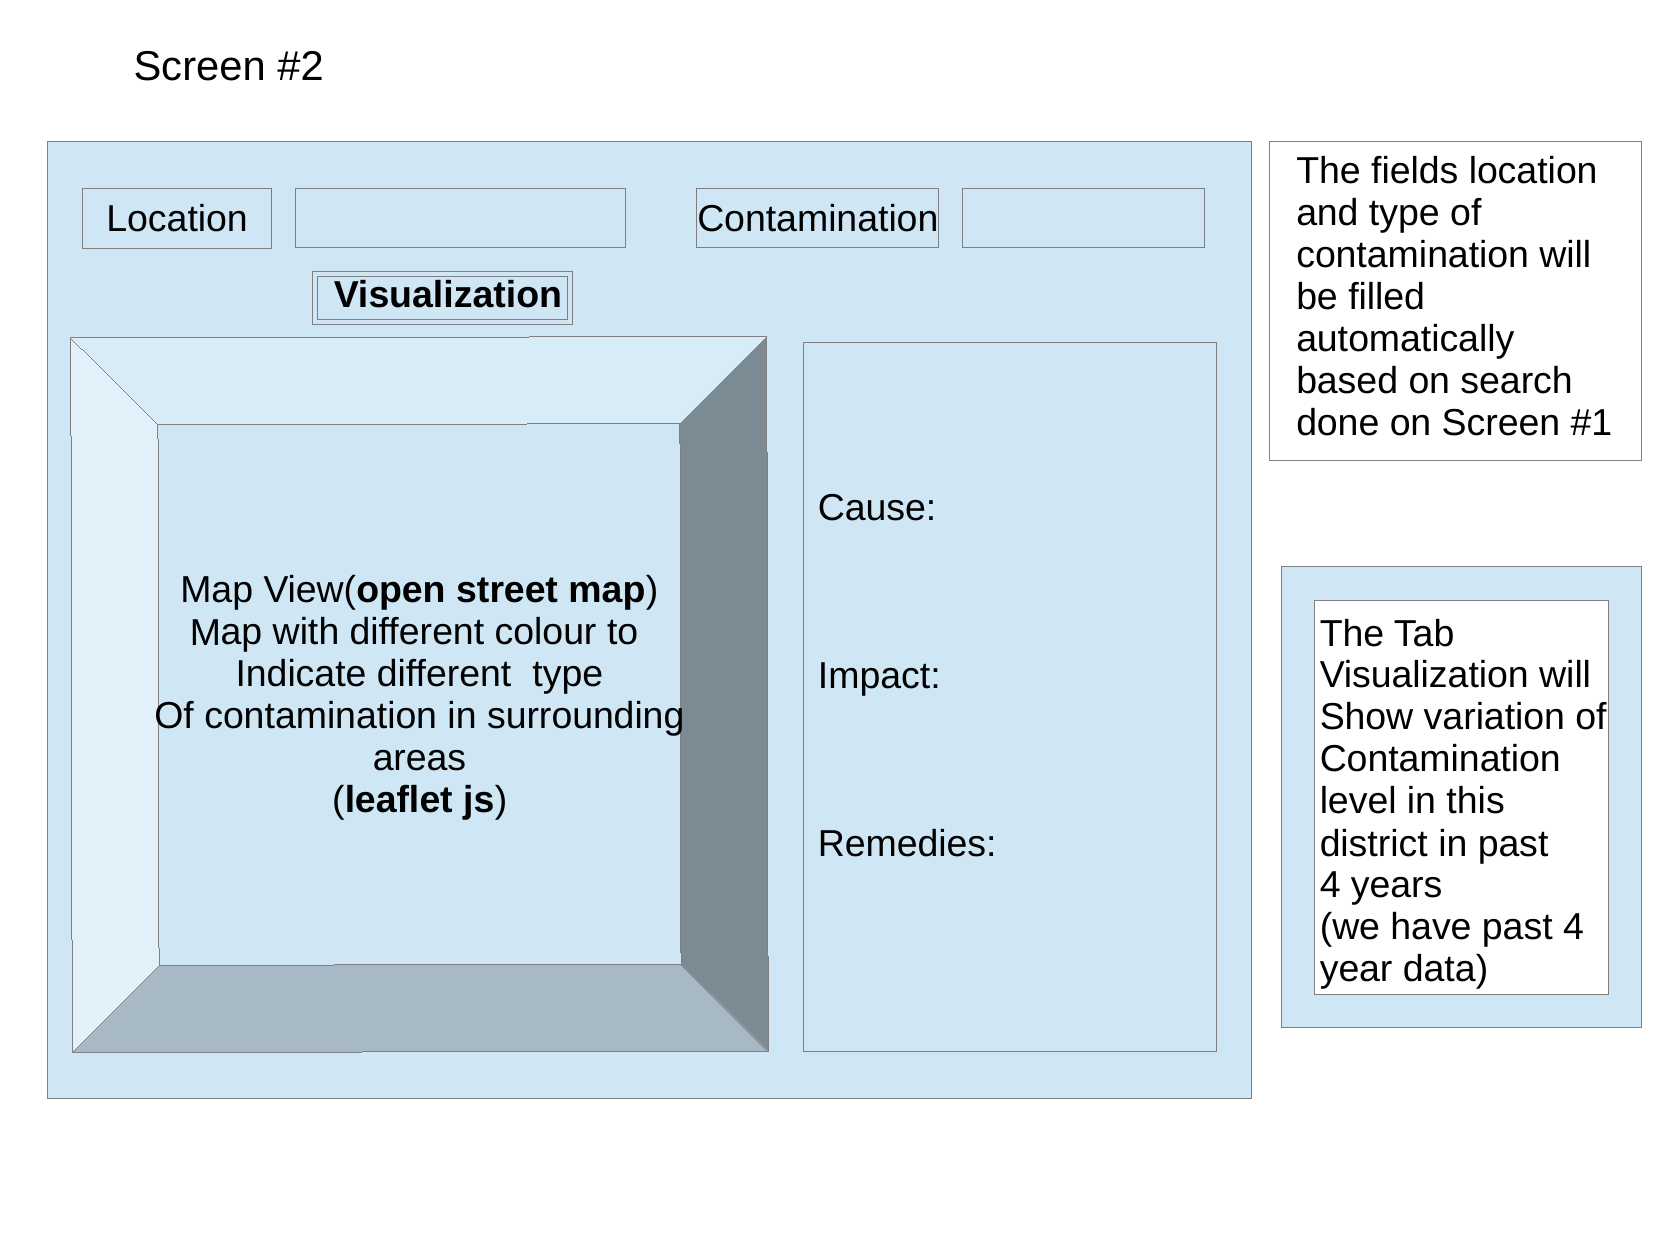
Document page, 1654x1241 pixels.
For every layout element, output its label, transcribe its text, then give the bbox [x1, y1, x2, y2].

text_box The Tab Visualization will Show variation of Contamination level in this district in past 4 years (we have past 4 year data) [1305, 604, 1633, 998]
text_box [47, 141, 1252, 1099]
text_box Visualization [318, 277, 567, 319]
text_box [1281, 566, 1642, 1028]
text_box Screen #2 [118, 35, 1099, 119]
text_box Cause: Impact: Remedies: [803, 342, 1217, 1052]
text_box Contamination [696, 188, 939, 248]
text_box Location [82, 188, 272, 249]
text_box The fields location and type of contamination will be filled automatically based on search done on Screen #1 [1281, 142, 1636, 460]
text_box Map View(open street map) Map with different colour to Indicate different type Of contamination in surrounding areas (leaflet js) [158, 424, 681, 965]
text_box Visualization [318, 265, 579, 323]
